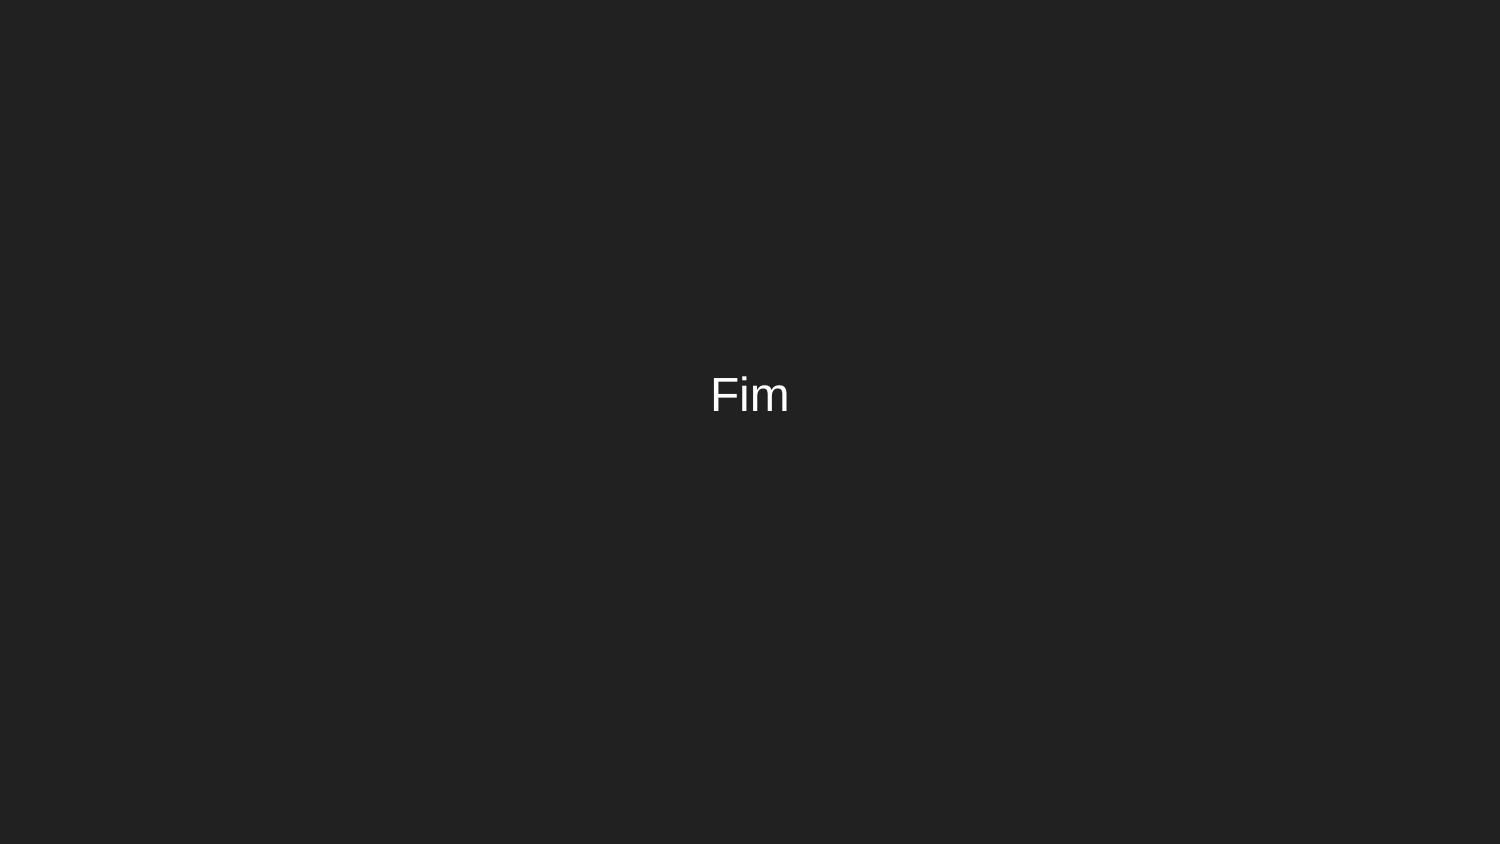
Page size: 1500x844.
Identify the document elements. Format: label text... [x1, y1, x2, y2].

title Fim [51, 352, 1449, 491]
